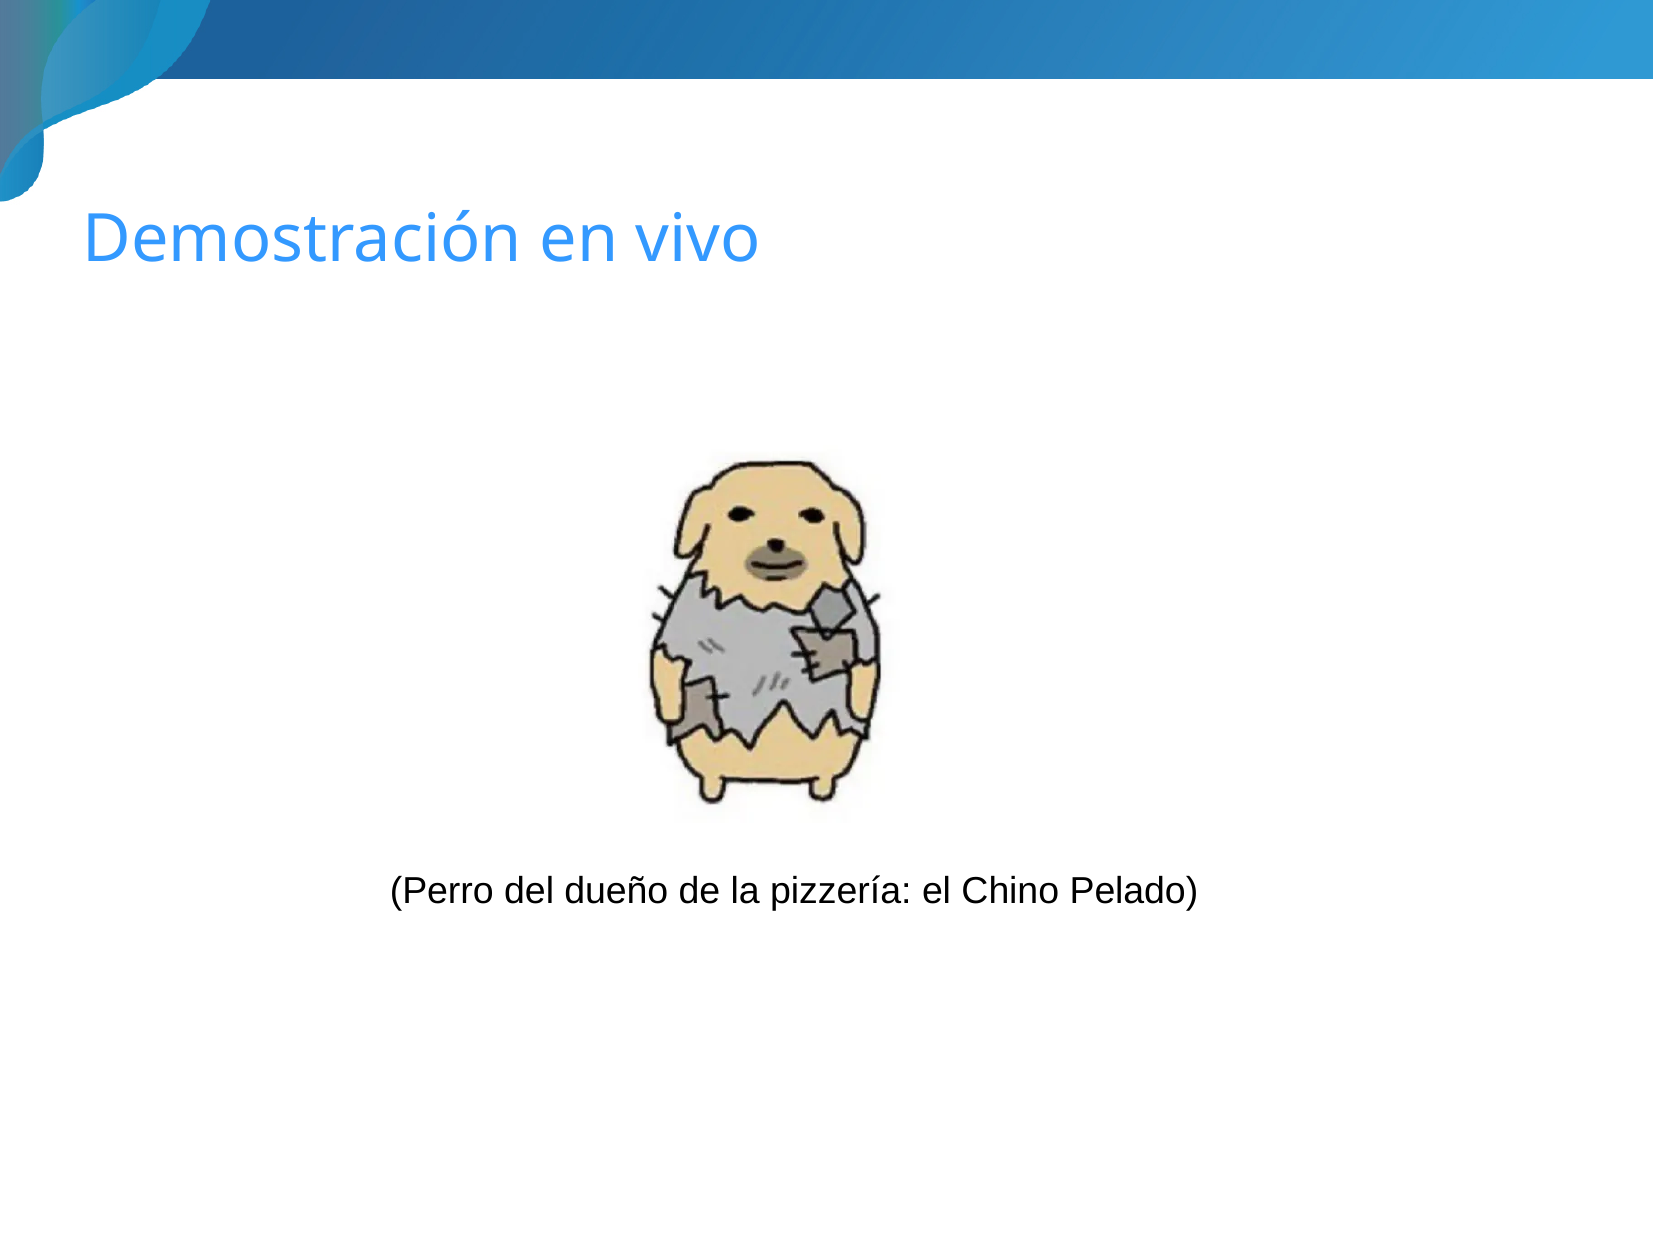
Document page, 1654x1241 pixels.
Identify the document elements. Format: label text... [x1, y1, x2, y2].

title Demostración en vivo [82, 132, 1571, 340]
text_box (Perro del dueño de la pizzería: el Chino Pelado) [375, 862, 1276, 1201]
picture [0, 0, 1653, 1241]
